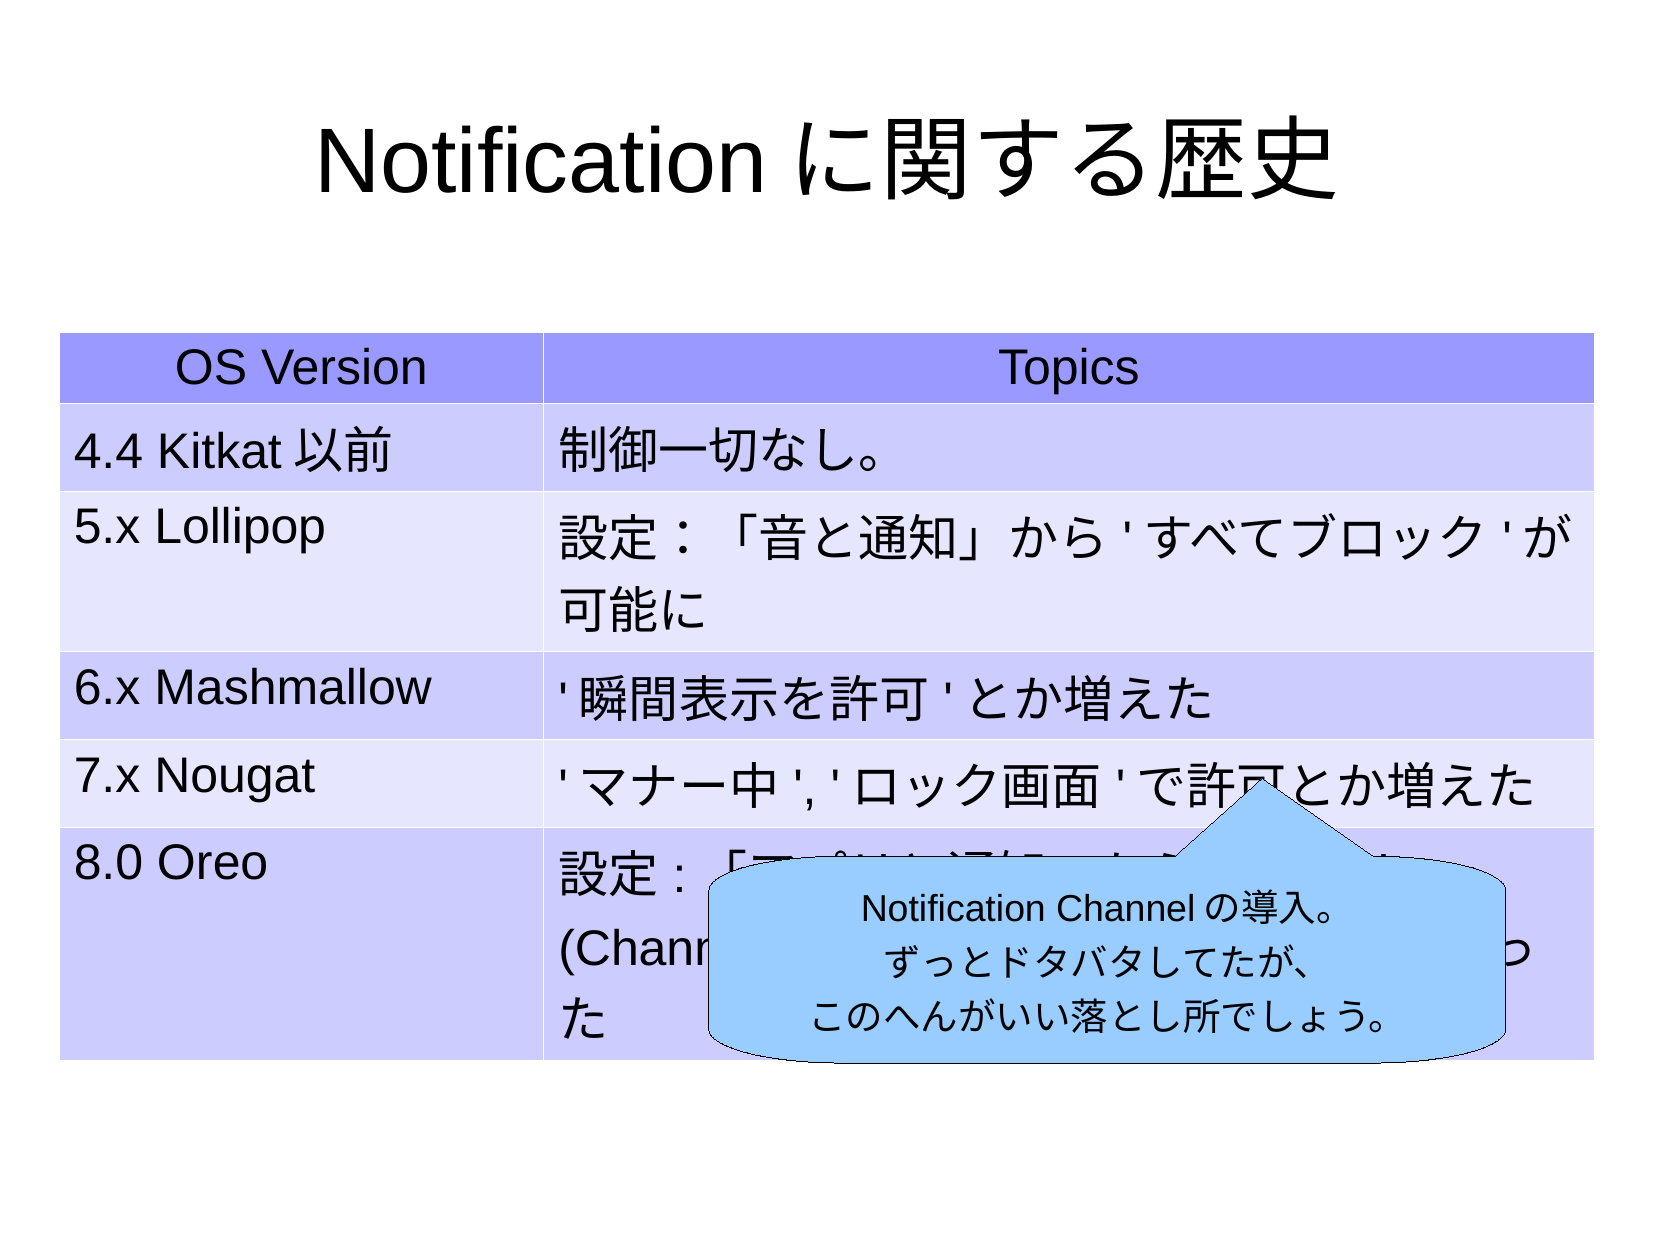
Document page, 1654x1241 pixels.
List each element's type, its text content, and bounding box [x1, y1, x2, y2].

table_cell 4.4 Kitkat以前 [60, 404, 543, 491]
table_cell 設定:「アプリと通知」からカテゴリ(Channel)ごと詳細に設定できるようになった [544, 828, 1205, 1060]
title Notificationに関する歴史 [82, 49, 1571, 257]
table_cell '瞬間表示を許可'とか増えた [544, 652, 1594, 739]
table_cell 5.x Lollipop [60, 492, 543, 651]
table_header OS Version [60, 333, 543, 403]
text_box Notification Channelの導入。 ずっとドタバタしてたが、 このへんがいい落とし所でしょう。 [708, 778, 1506, 1064]
table_header Topics [544, 333, 1594, 403]
table_cell 'マナー中', 'ロック画面'で許可とか増えた [544, 740, 1594, 827]
table_cell 制御一切なし。 [544, 404, 1594, 491]
table_cell 7.x Nougat [60, 740, 543, 827]
table_cell 6.x Mashmallow [60, 652, 543, 739]
table_cell 設定：「音と通知」から'すべてブロック'が可能に [544, 492, 1594, 651]
table_cell 8.0 Oreo [60, 828, 543, 1060]
table_cell 設定:「アプリと通知」からカテゴリ(Channel)ごと詳細に設定できるようになった [1335, 828, 1594, 1060]
